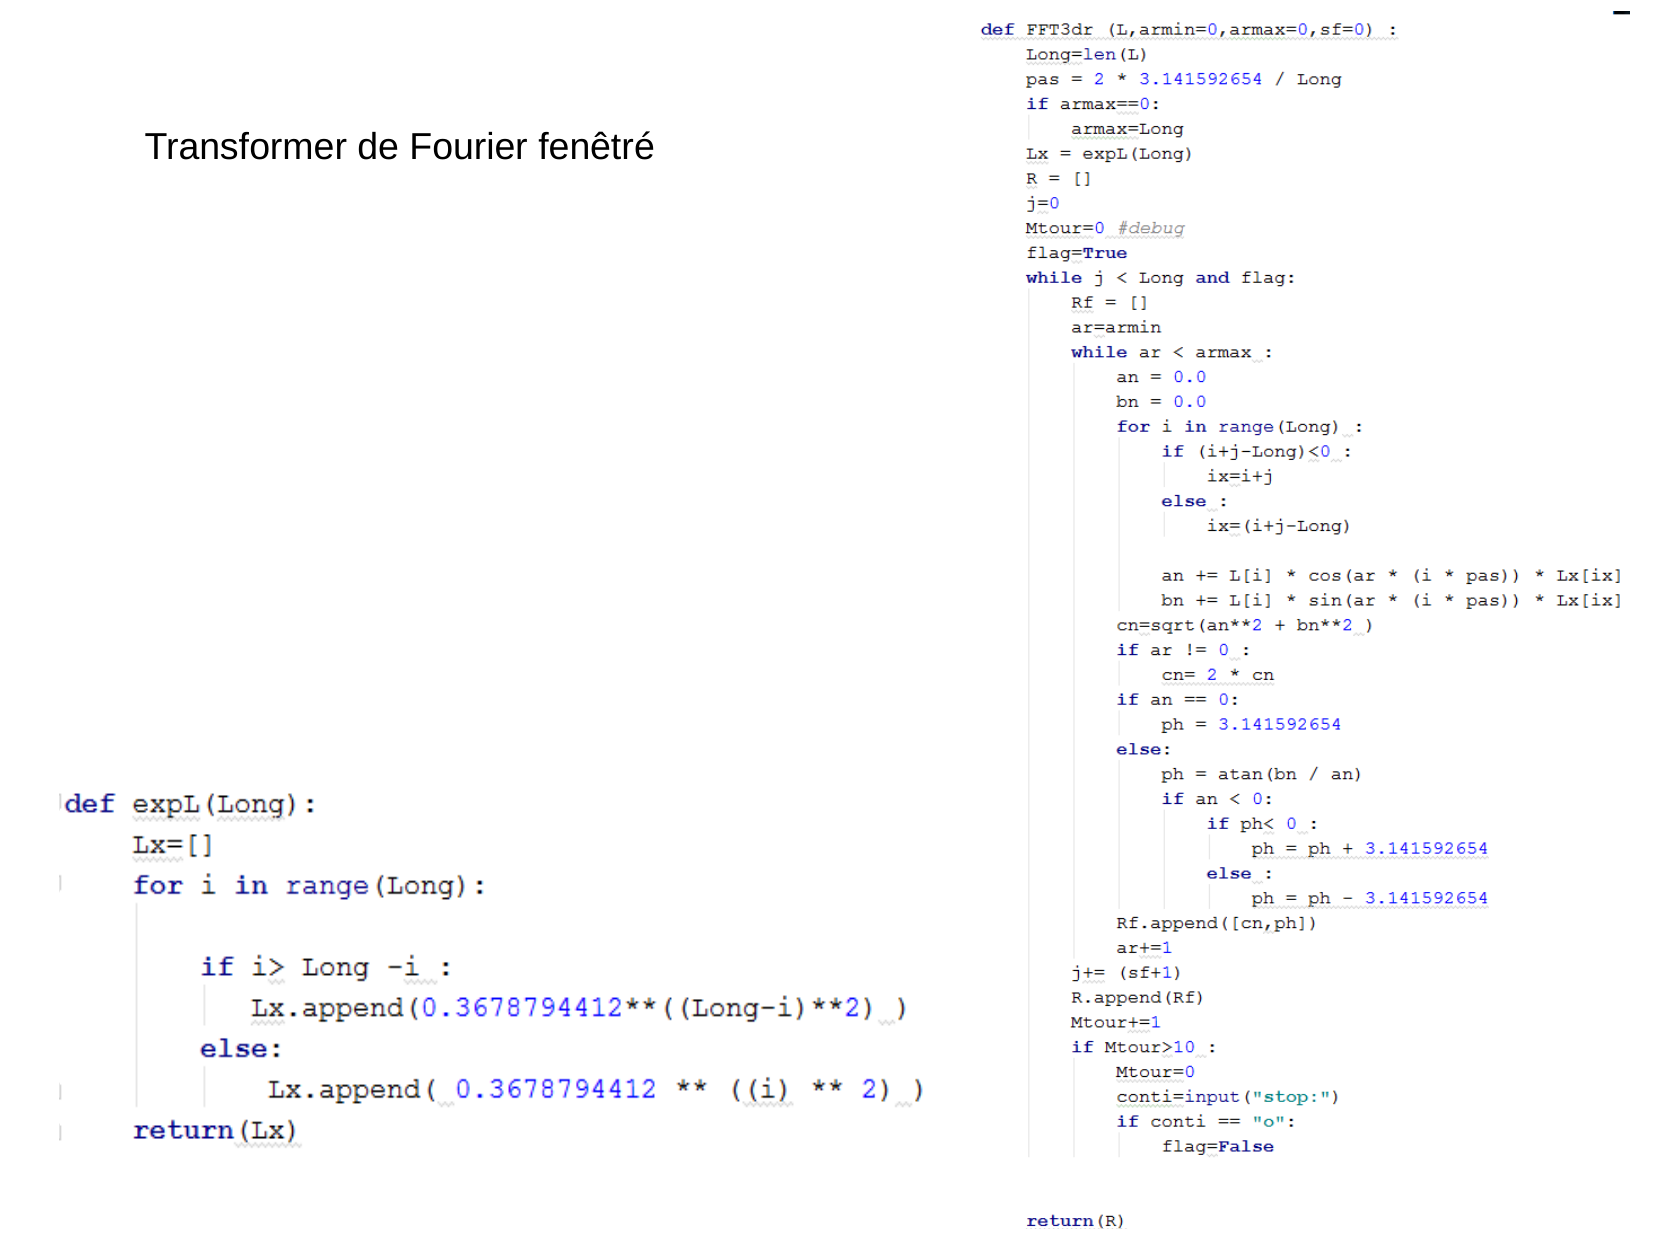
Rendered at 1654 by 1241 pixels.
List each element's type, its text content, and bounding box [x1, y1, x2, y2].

picture [980, 11, 1630, 1229]
text_box Transformer de Fourier fenêtré [129, 118, 815, 175]
picture [59, 779, 934, 1158]
